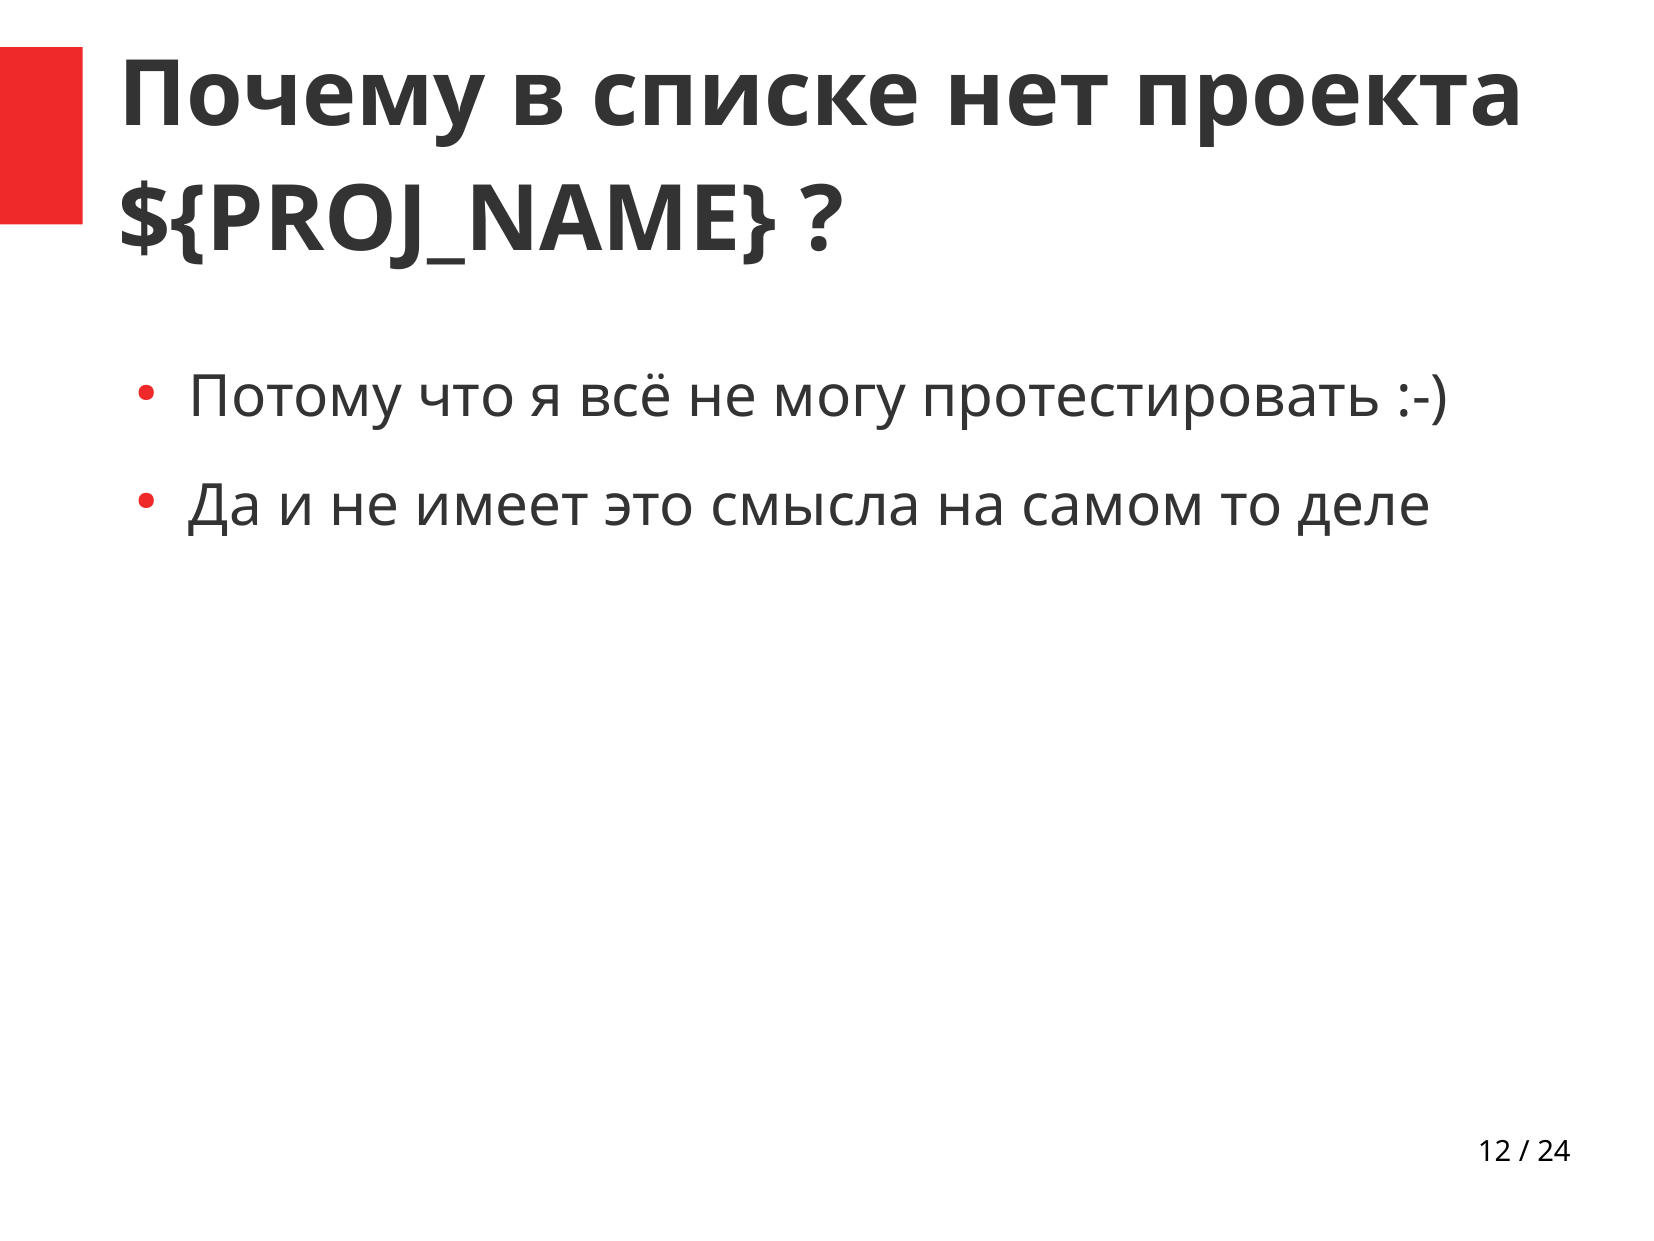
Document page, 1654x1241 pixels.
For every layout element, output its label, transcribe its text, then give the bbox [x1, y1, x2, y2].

list Потому что я всё не могу протестировать :-) Да и не имеет это смысла на самом то деле [118, 354, 1536, 1074]
title Почему в списке нет проекта ${PROJ_NAME} ? [118, 45, 1571, 260]
